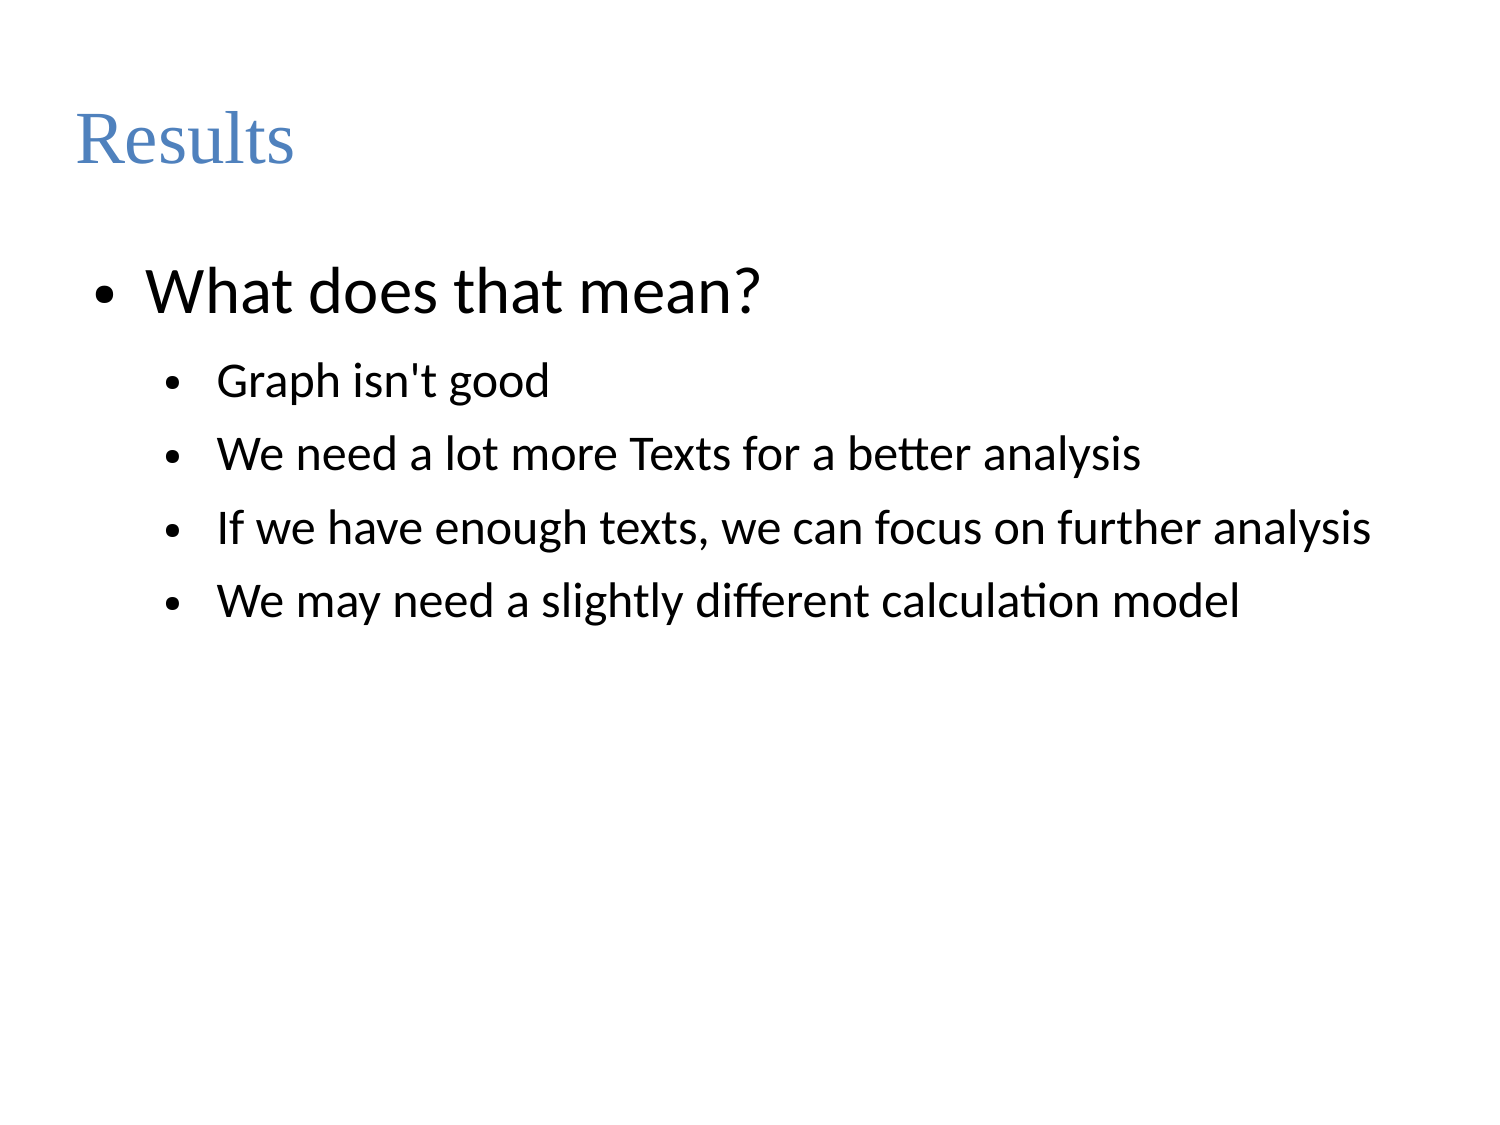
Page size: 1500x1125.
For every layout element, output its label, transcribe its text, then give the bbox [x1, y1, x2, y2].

title Results [75, 44, 1425, 233]
list What does that mean? Graph isn't good We need a lot more Texts for a better analysis If we have enough texts, we can focus on further analysis We may need a slightly different calculation model [75, 263, 1425, 916]
